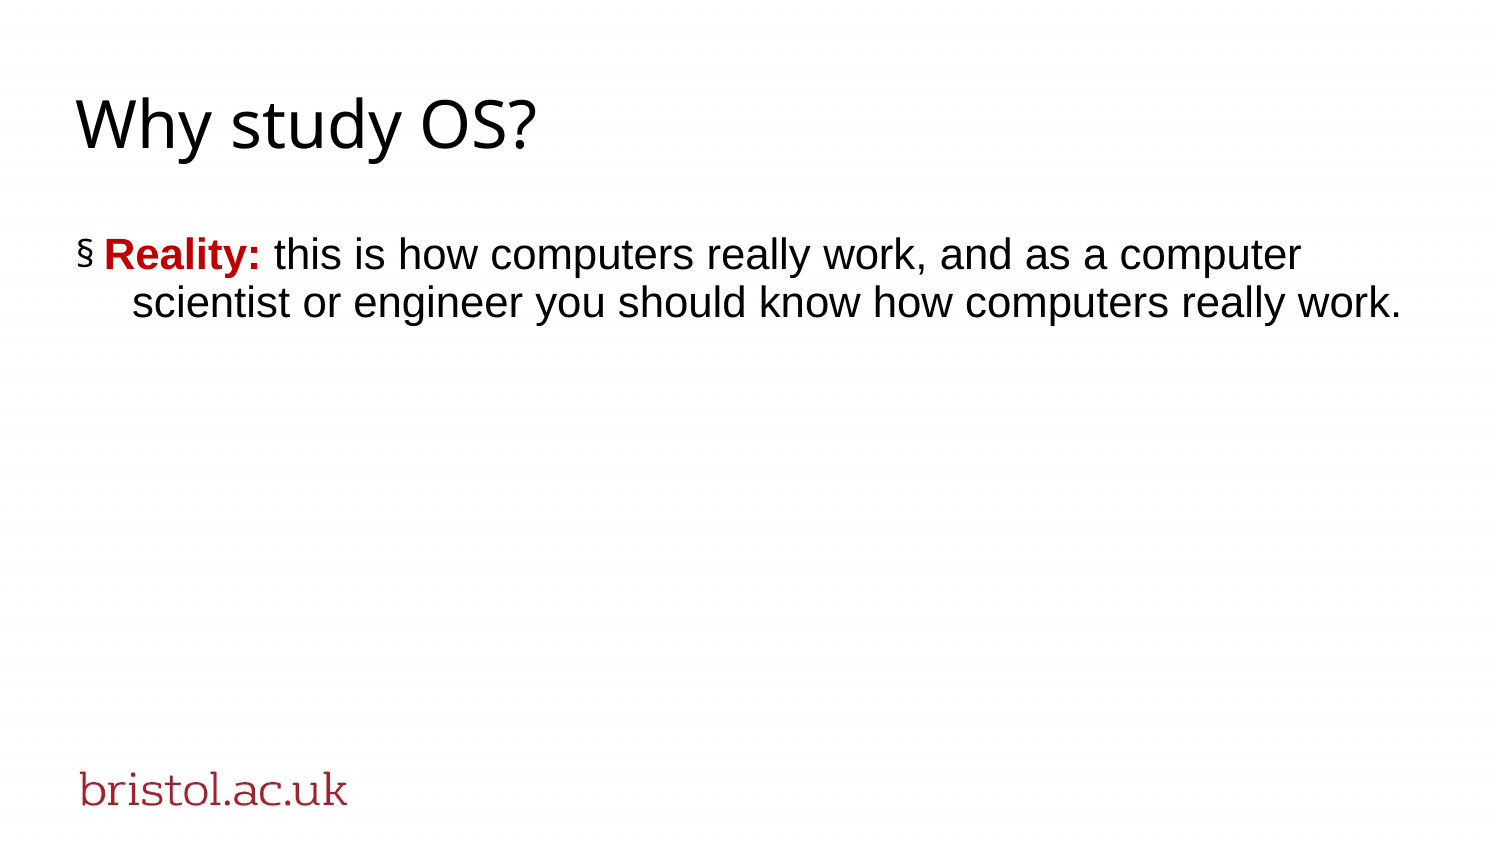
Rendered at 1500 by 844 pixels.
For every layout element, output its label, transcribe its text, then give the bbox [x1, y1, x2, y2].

title Why study OS? [60, 44, 1440, 209]
list Reality: this is how computers really work, and as a computer scientist or engineer you should know how computers really work. [60, 224, 1440, 699]
